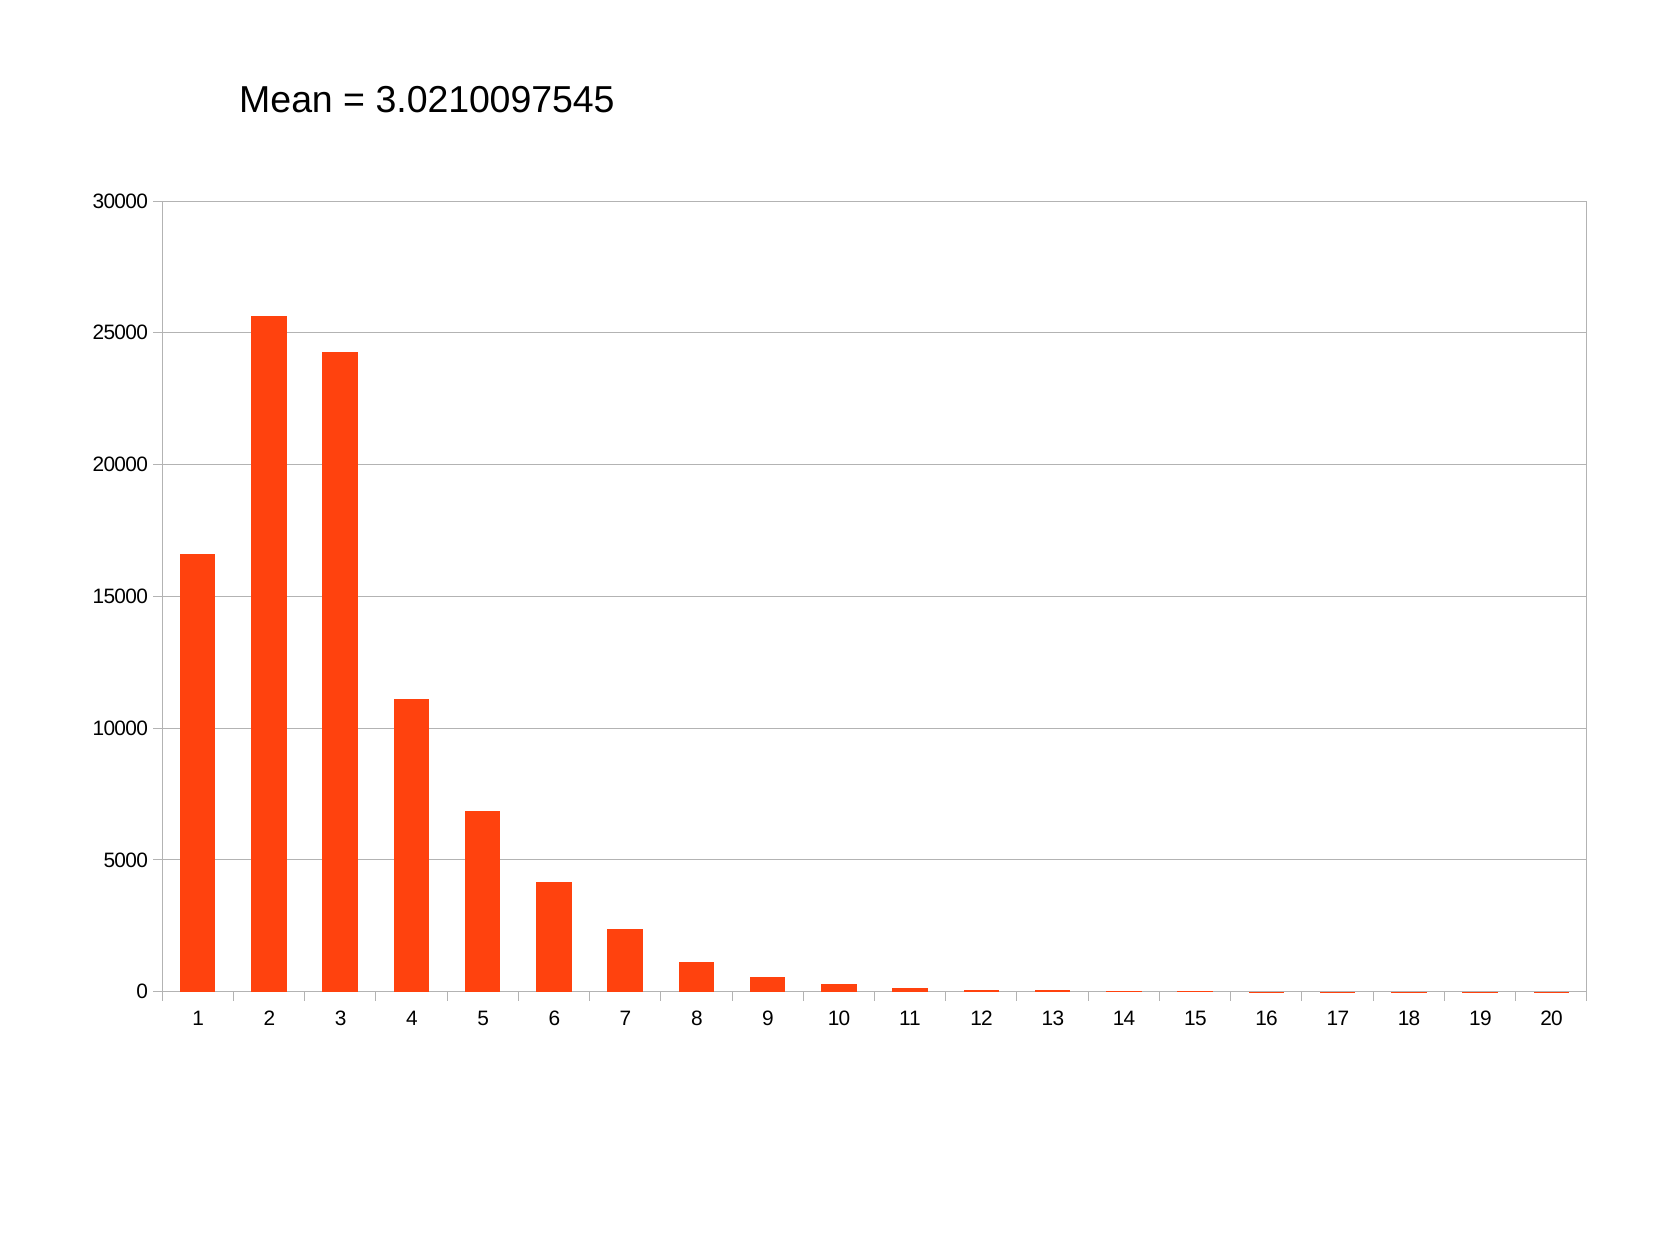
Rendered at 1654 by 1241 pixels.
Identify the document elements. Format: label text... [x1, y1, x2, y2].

text_box Mean = 3.0210097545 [224, 70, 1252, 128]
chart [61, 171, 1619, 1048]
